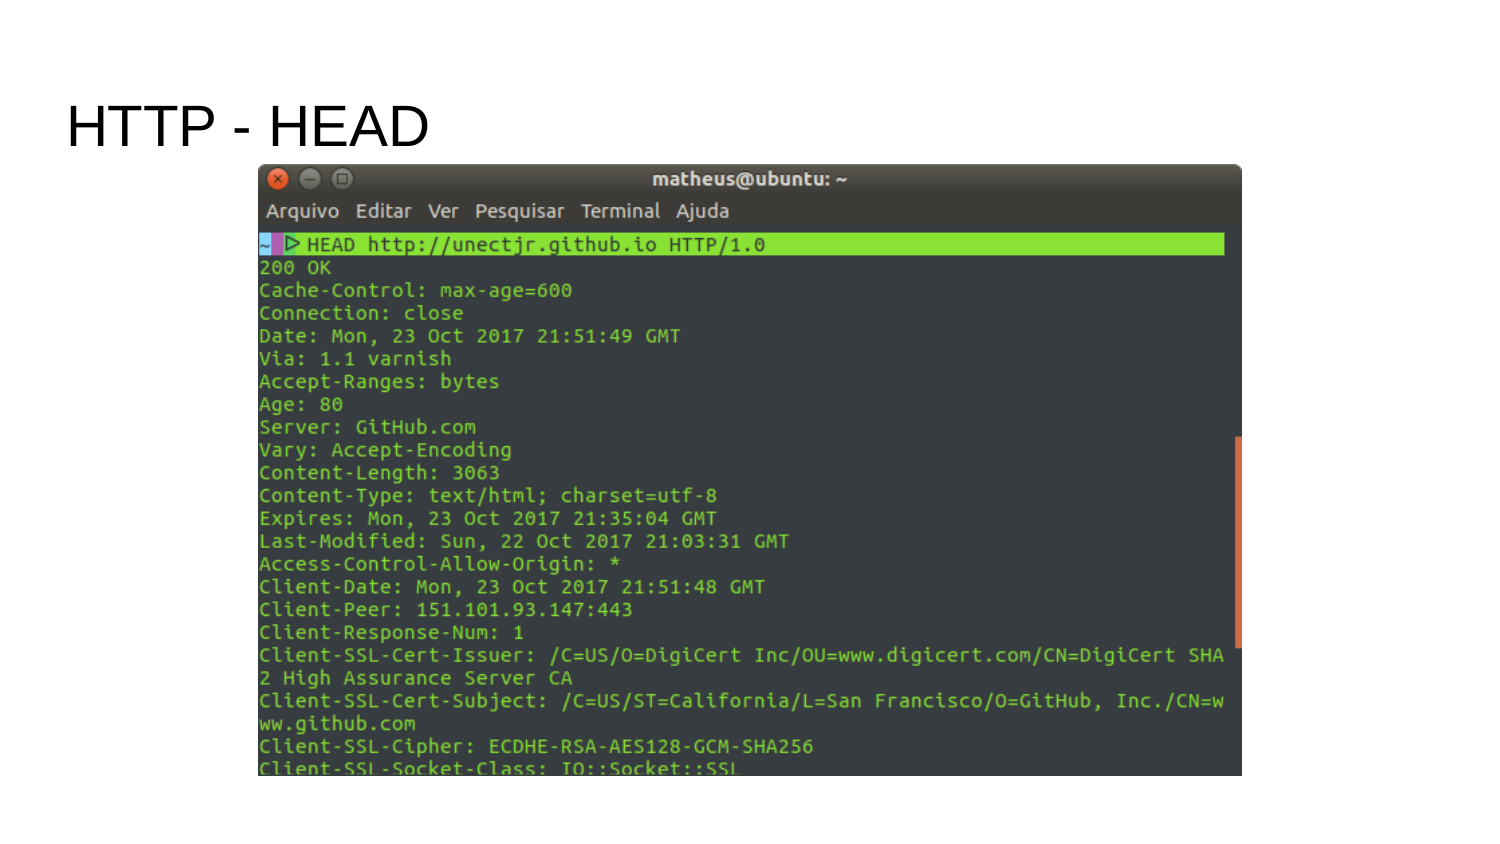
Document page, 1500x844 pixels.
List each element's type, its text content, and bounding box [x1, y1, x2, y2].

title HTTP - HEAD [51, 72, 1449, 167]
picture [258, 163, 1242, 776]
